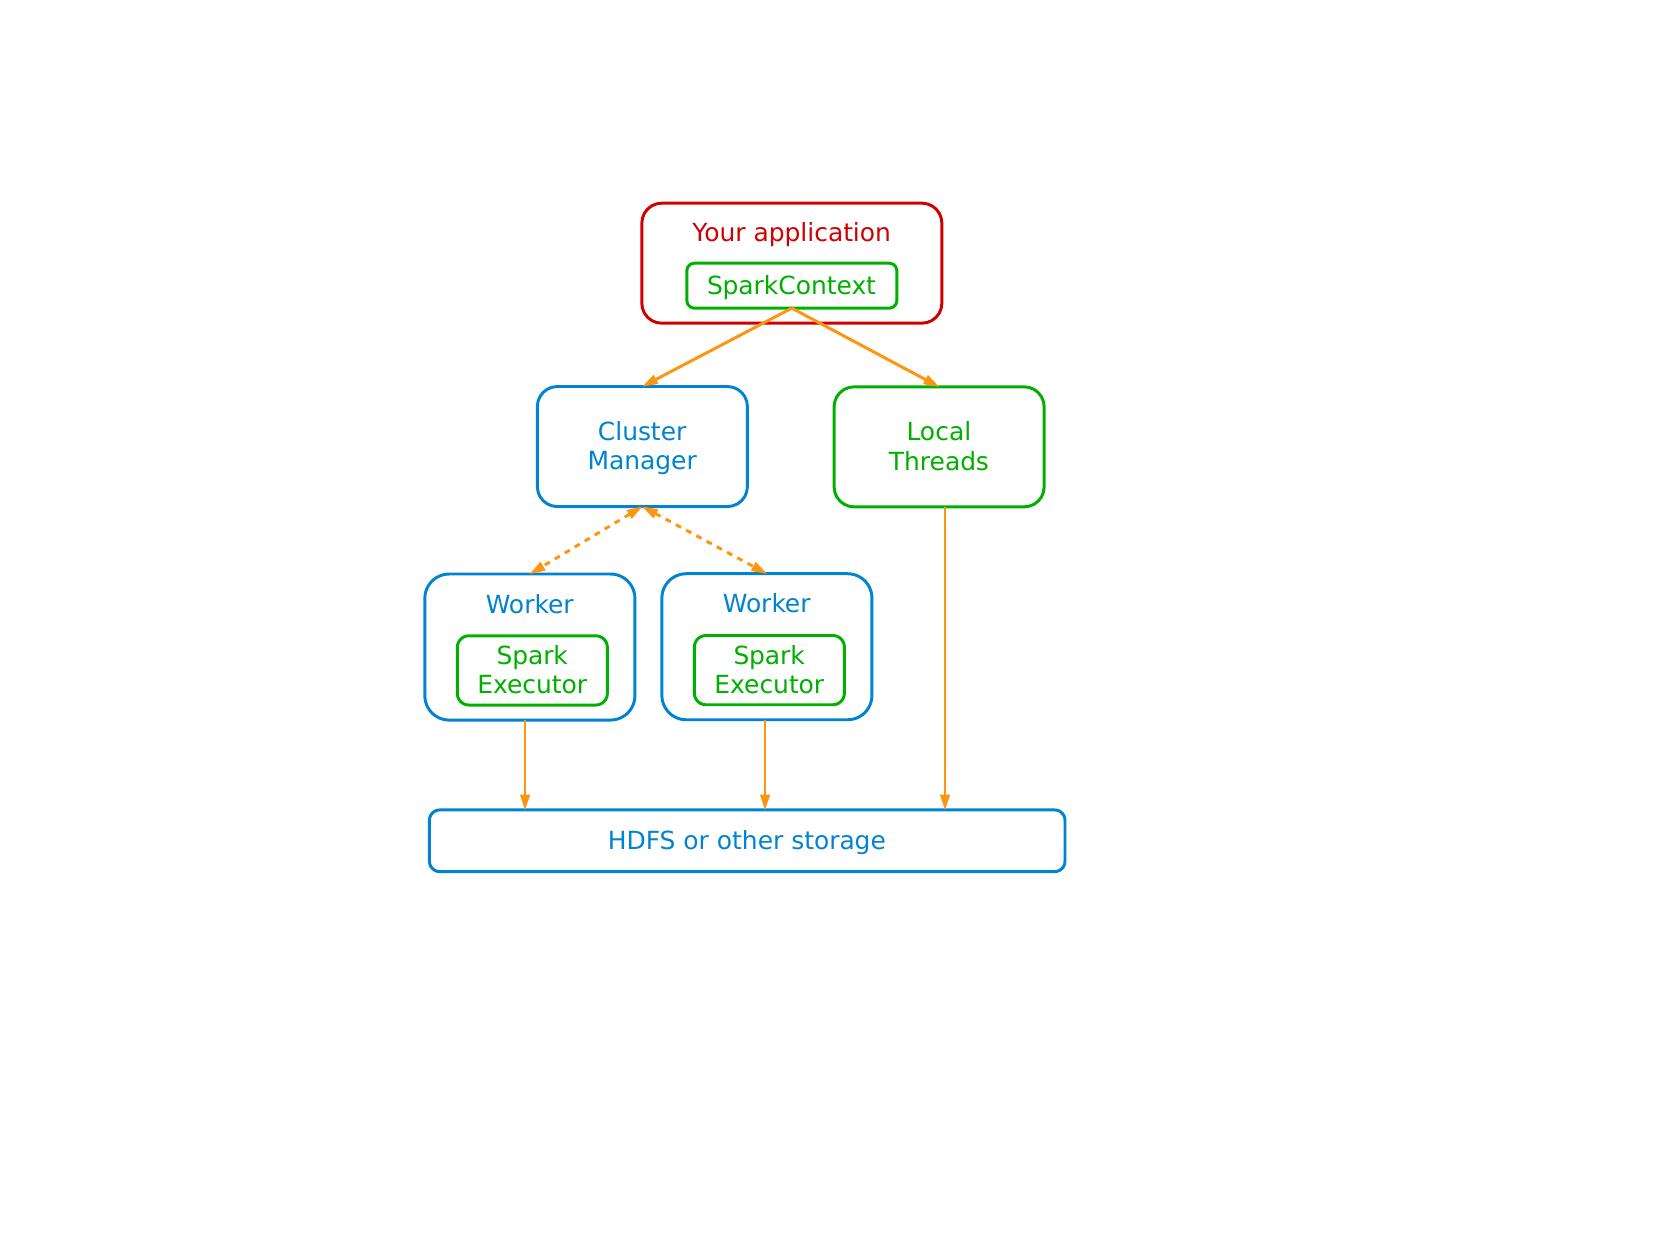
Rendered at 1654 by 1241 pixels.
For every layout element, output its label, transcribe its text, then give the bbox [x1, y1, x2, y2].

text_box HDFS or other storage [429, 809, 1066, 872]
text_box Your application [641, 203, 942, 324]
text_box Cluster Manager [537, 386, 748, 507]
text_box Local Threads [834, 386, 1045, 507]
text_box SparkContext [686, 263, 897, 309]
text_box Worker [661, 573, 872, 720]
text_box Your application [767, 311, 816, 324]
text_box Worker [424, 574, 635, 721]
